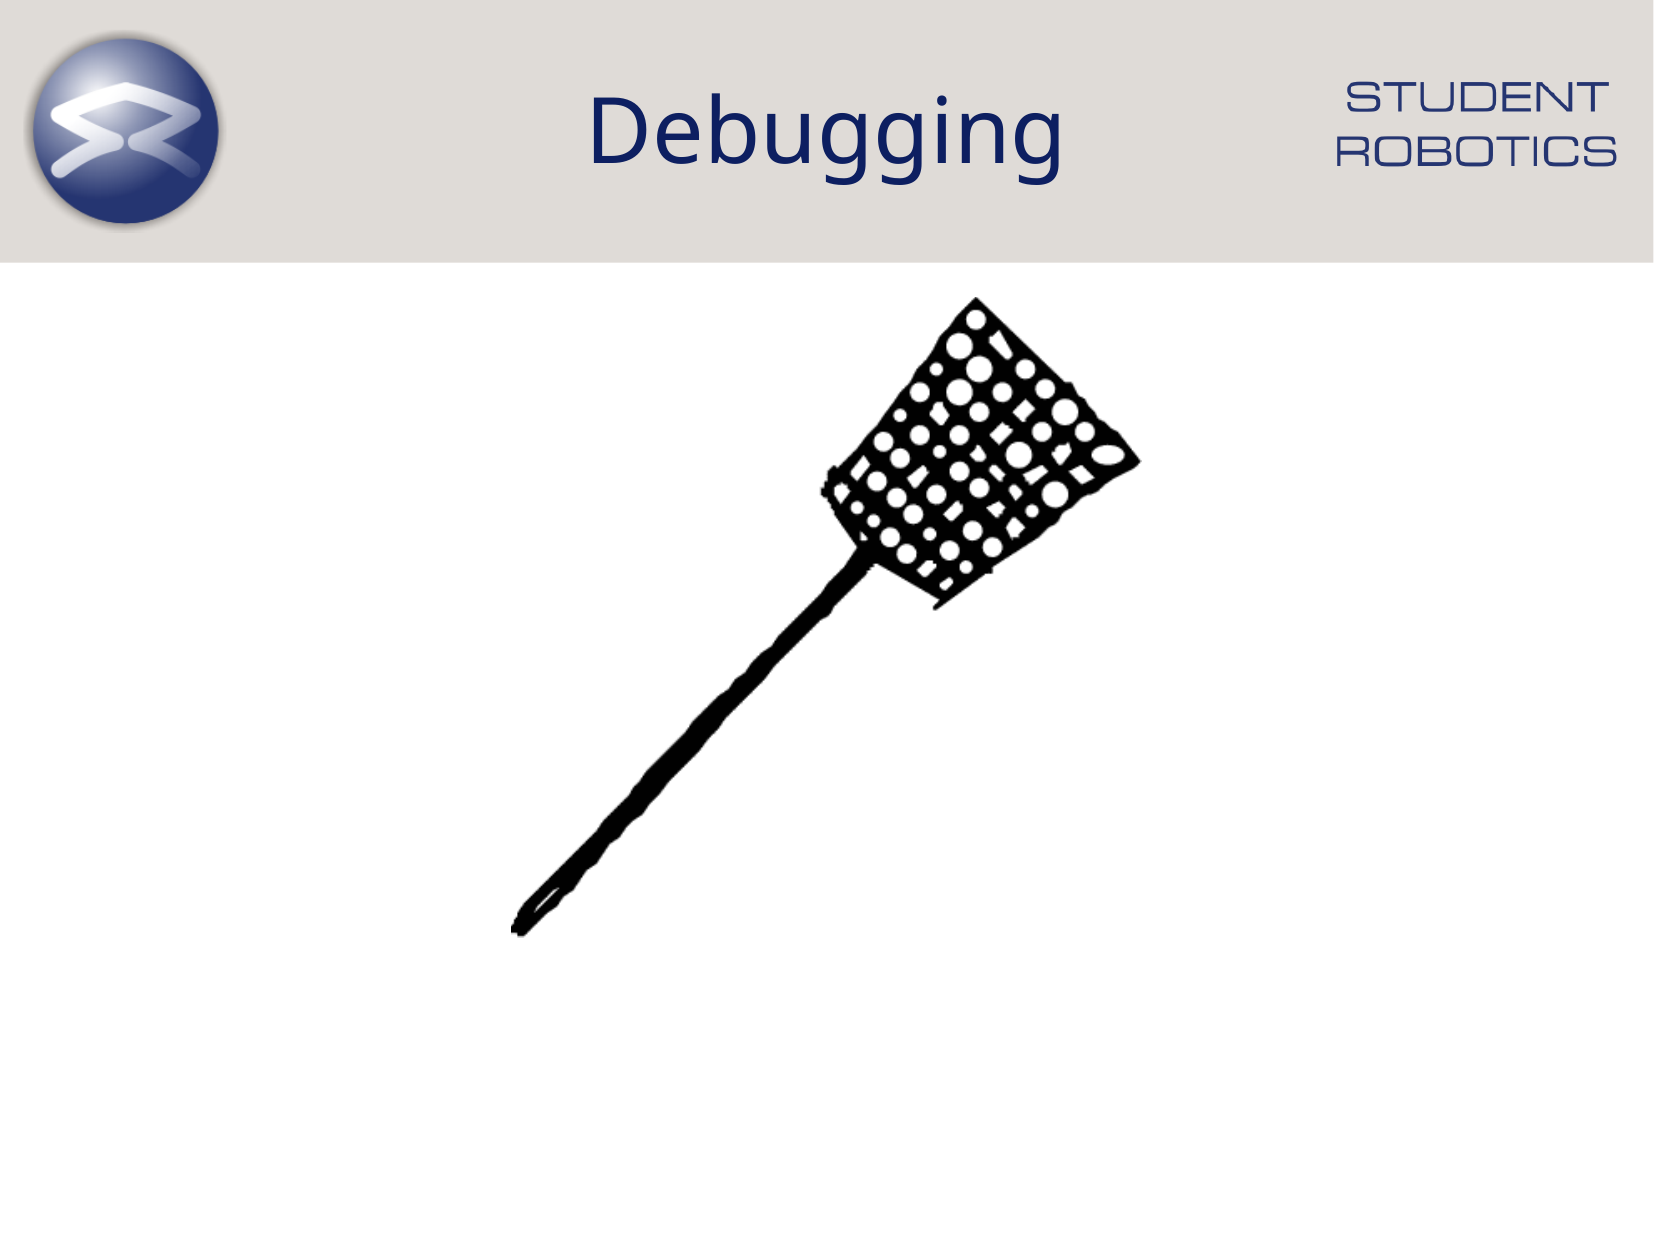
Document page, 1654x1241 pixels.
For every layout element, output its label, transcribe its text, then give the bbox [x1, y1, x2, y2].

picture [511, 297, 1142, 938]
picture [1571, 68, 1633, 174]
picture [9, 19, 82, 245]
title Debugging [82, 7, 1571, 250]
